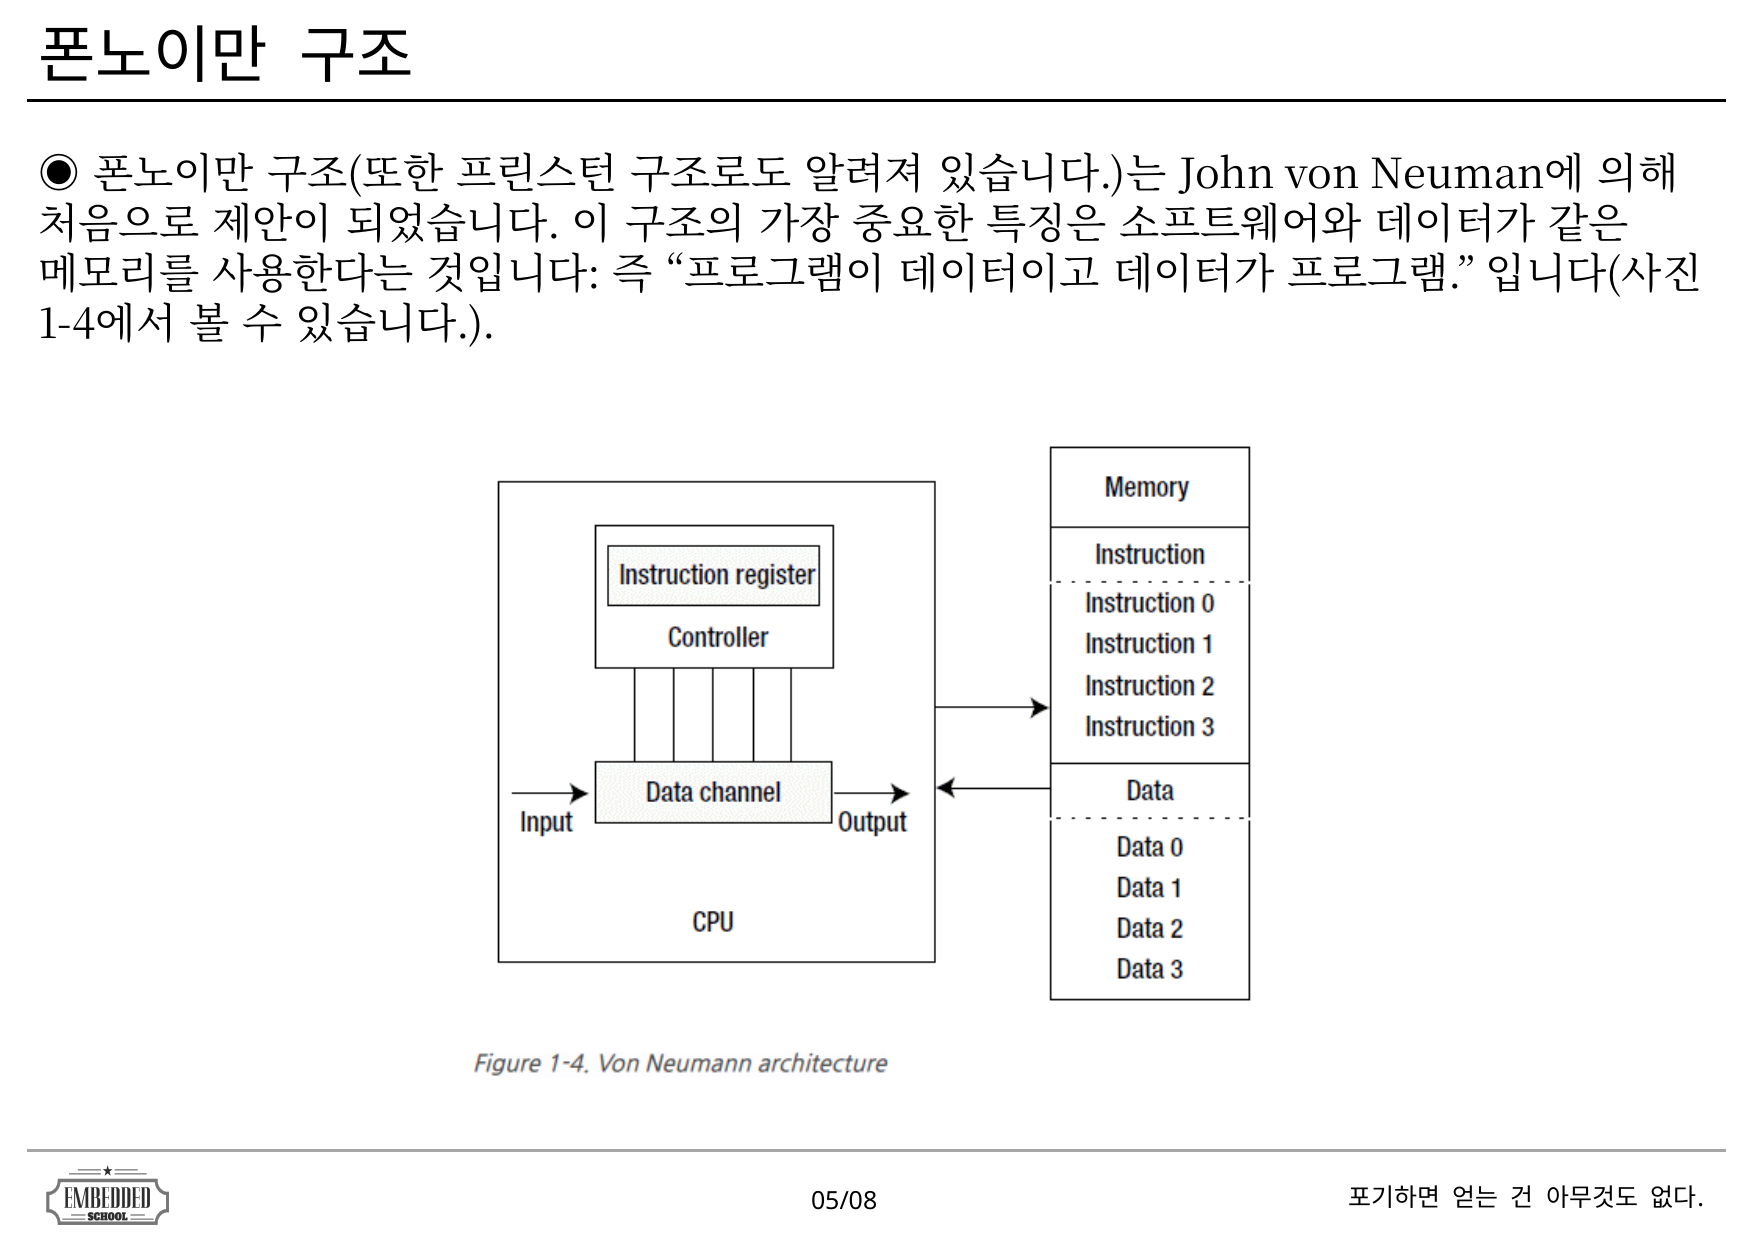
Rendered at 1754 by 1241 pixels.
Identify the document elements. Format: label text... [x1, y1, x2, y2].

picture [27, 1164, 188, 1231]
text_box 05/08 [765, 1177, 923, 1223]
text_box 폰노이만 구조 [23, 7, 1725, 98]
picture [448, 425, 1277, 1093]
text_box ◉ 폰노이만 구조(또한 프린스턴 구조로도 알려져 있습니다.)는 John von Neuman에 의해 처음으로 제안이 되었습니다. 이 구조의 가장 중요한 특징은 소프트웨어와 데이터가 같은 메모리를 사용한다는 것입니다: 즉 “프로그램이 데이터이고 데이터가 프로그램.” 입니다(사진 1-4에서 볼 수 있습니다.). [23, 139, 1725, 1155]
